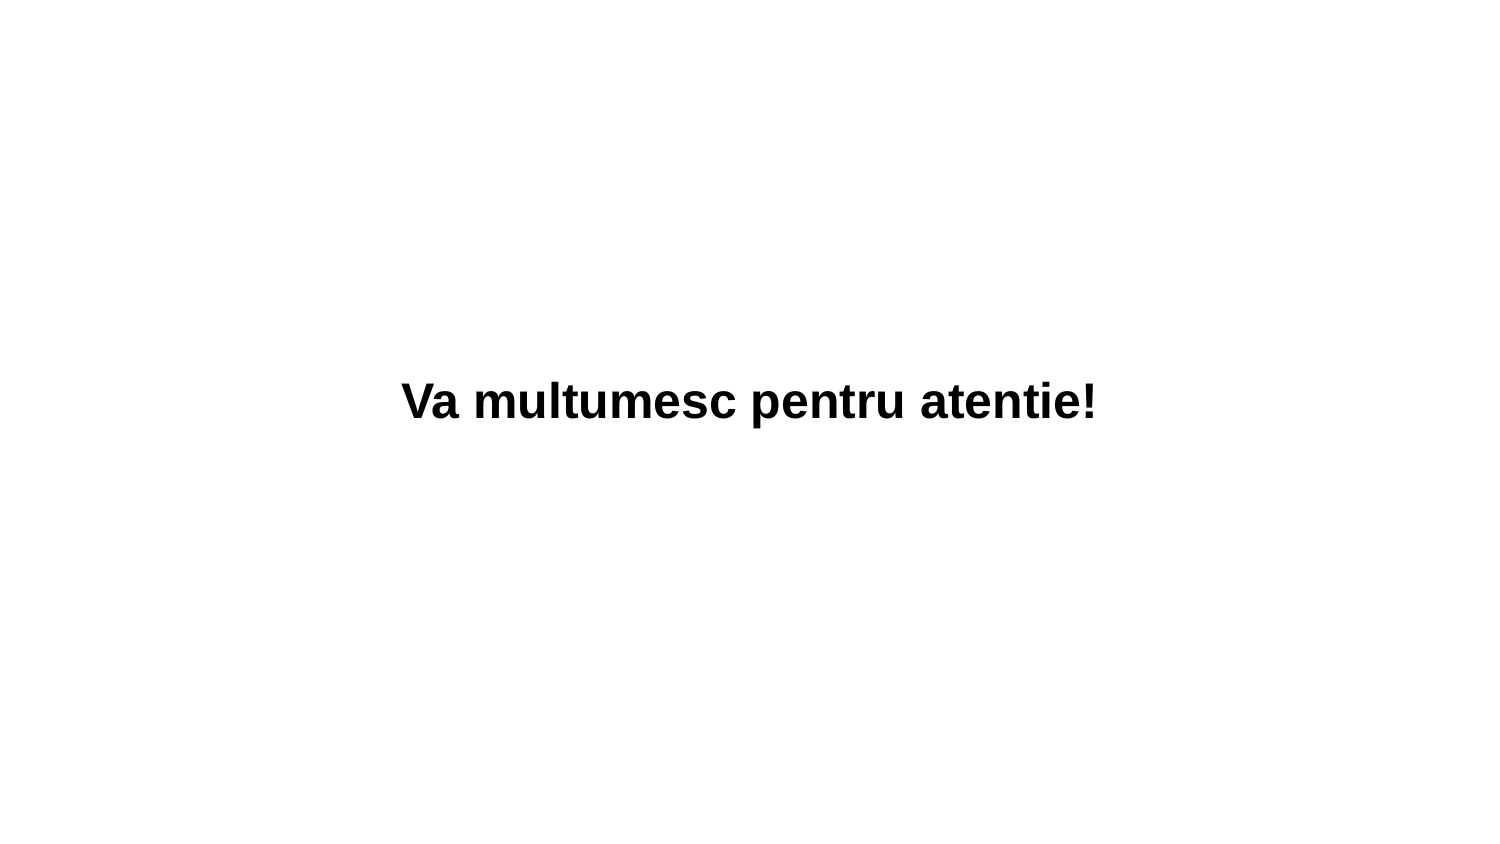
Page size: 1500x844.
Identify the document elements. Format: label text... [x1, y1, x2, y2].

text_box Va multumesc pentru atentie! [63, 284, 1437, 560]
